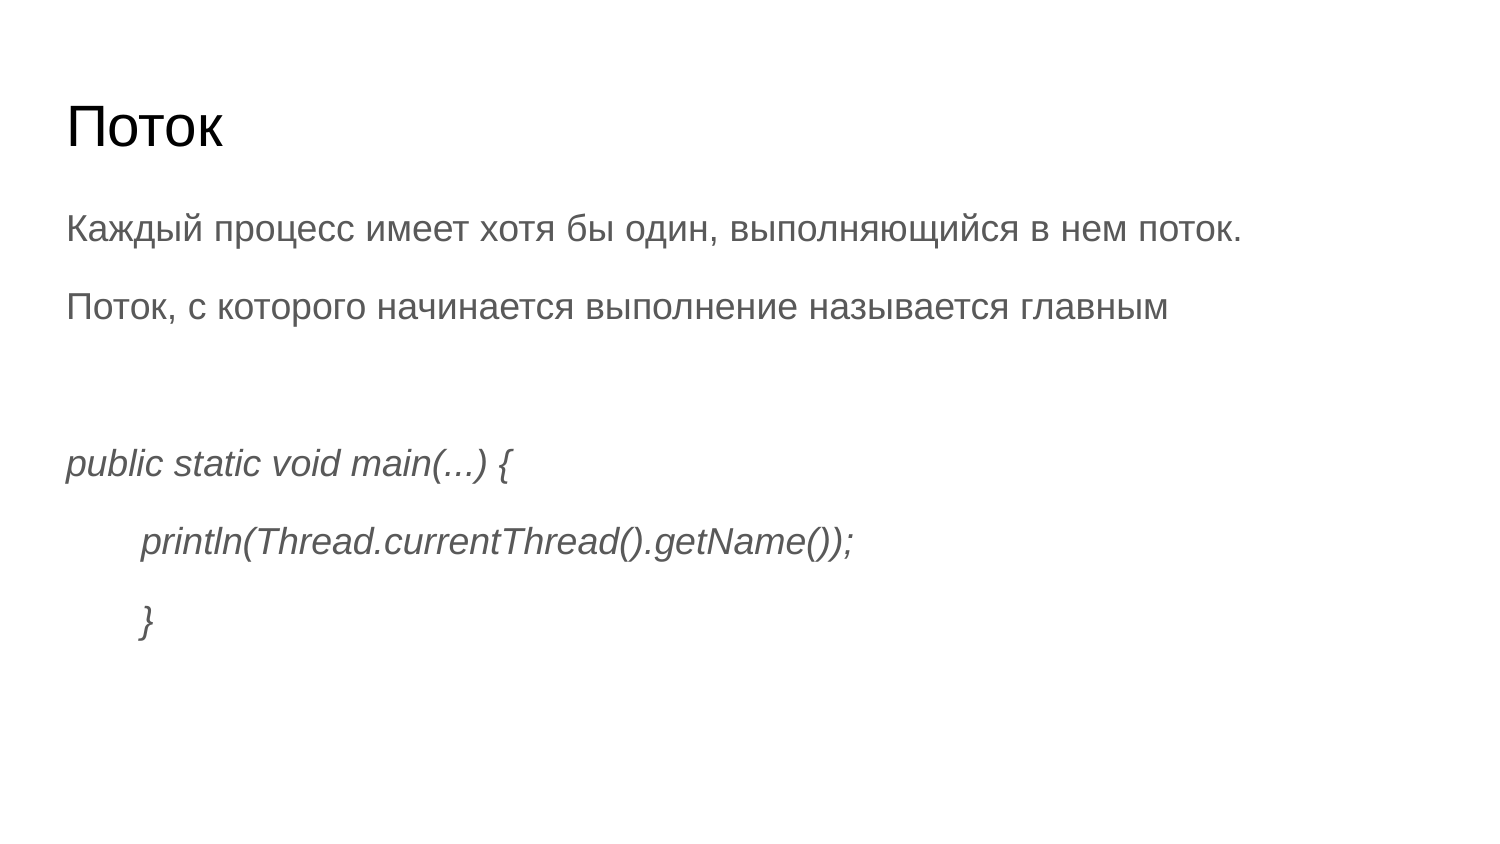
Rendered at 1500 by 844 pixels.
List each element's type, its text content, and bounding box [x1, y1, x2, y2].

list Каждый процесс имеет хотя бы один, выполняющийся в нем поток. Поток, с которого начинается выполнение называется главным public static void main(...) { println(Thread.currentThread().getName()); } [51, 189, 1284, 750]
title Поток [51, 72, 1449, 167]
